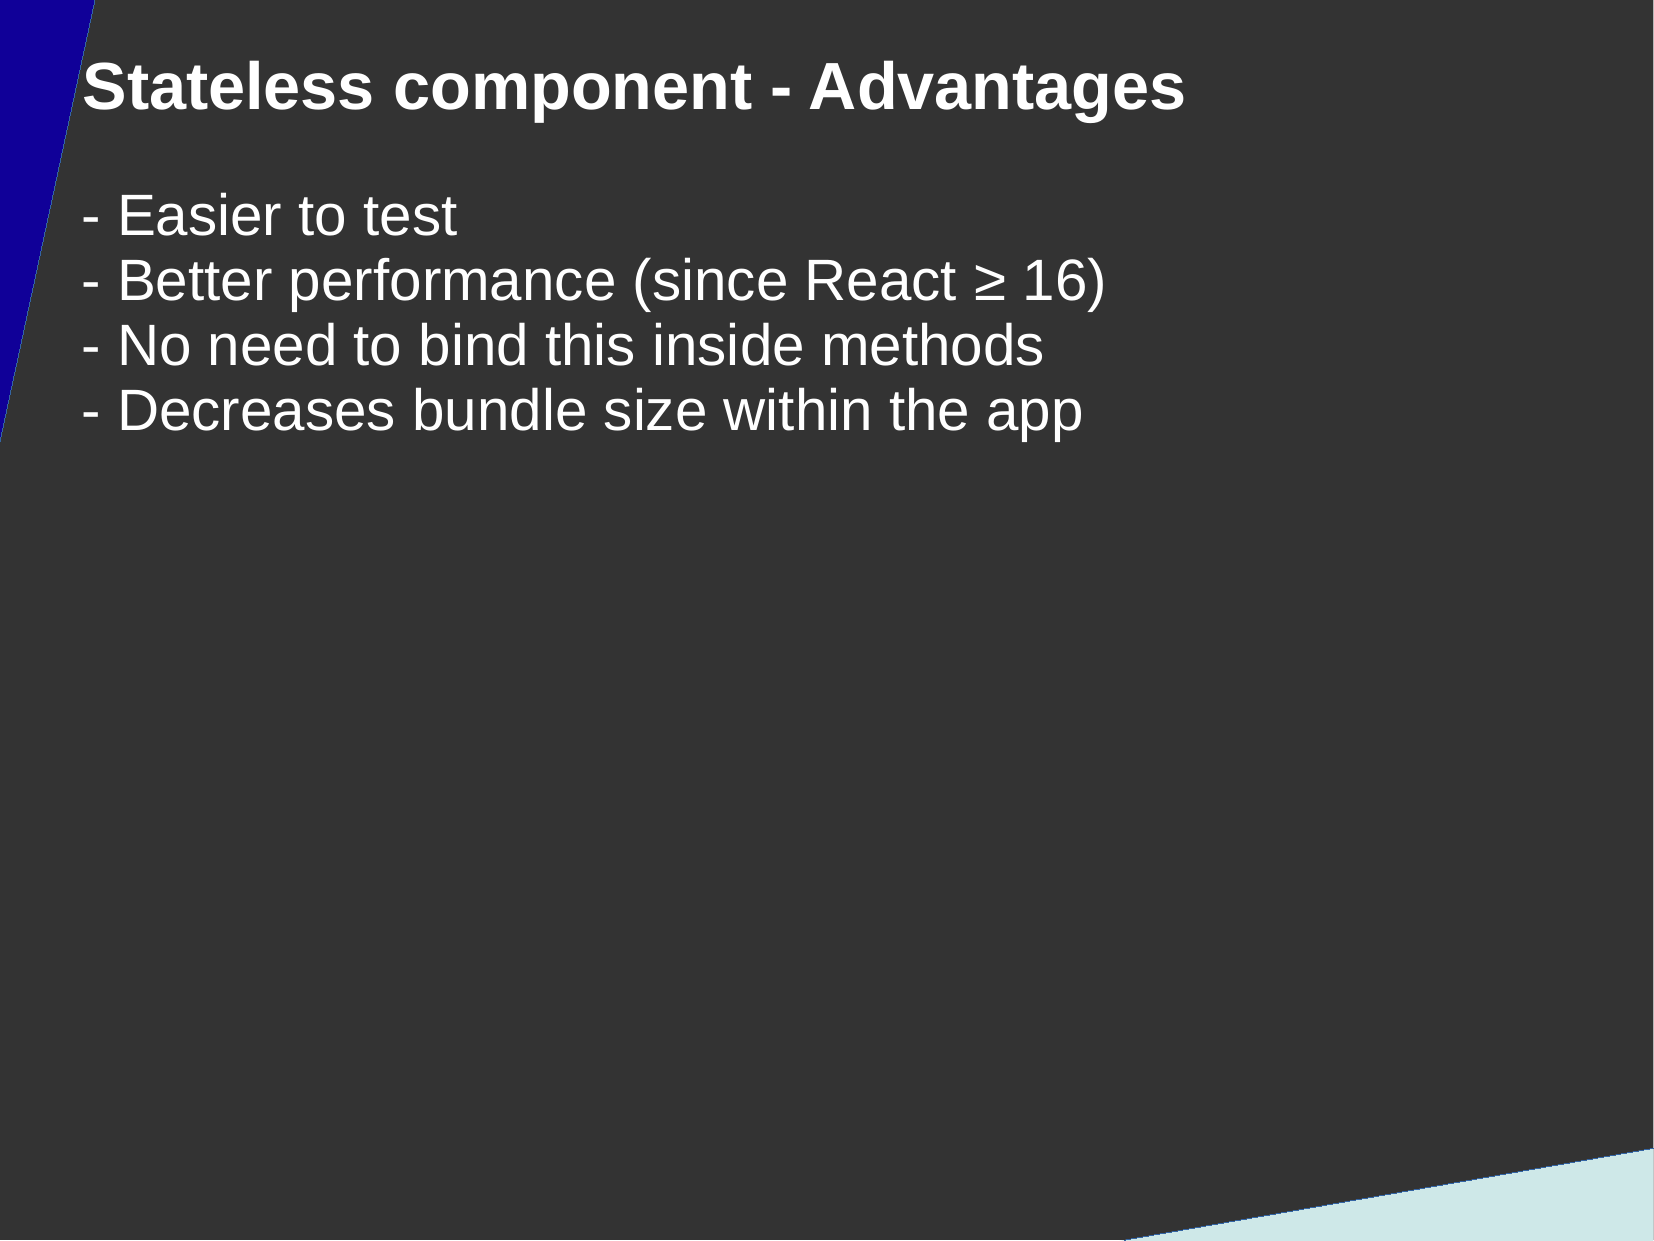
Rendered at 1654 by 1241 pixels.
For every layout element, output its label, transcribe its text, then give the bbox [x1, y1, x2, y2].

text_box [1119, 1148, 1654, 1241]
text_box [0, 0, 95, 442]
title - Easier to test - Better performance (since React ≥ 16) - No need to bind this inside methods - Decreases bundle size within the app [81, 182, 1570, 443]
title Stateless component - Advantages [82, 49, 1201, 182]
